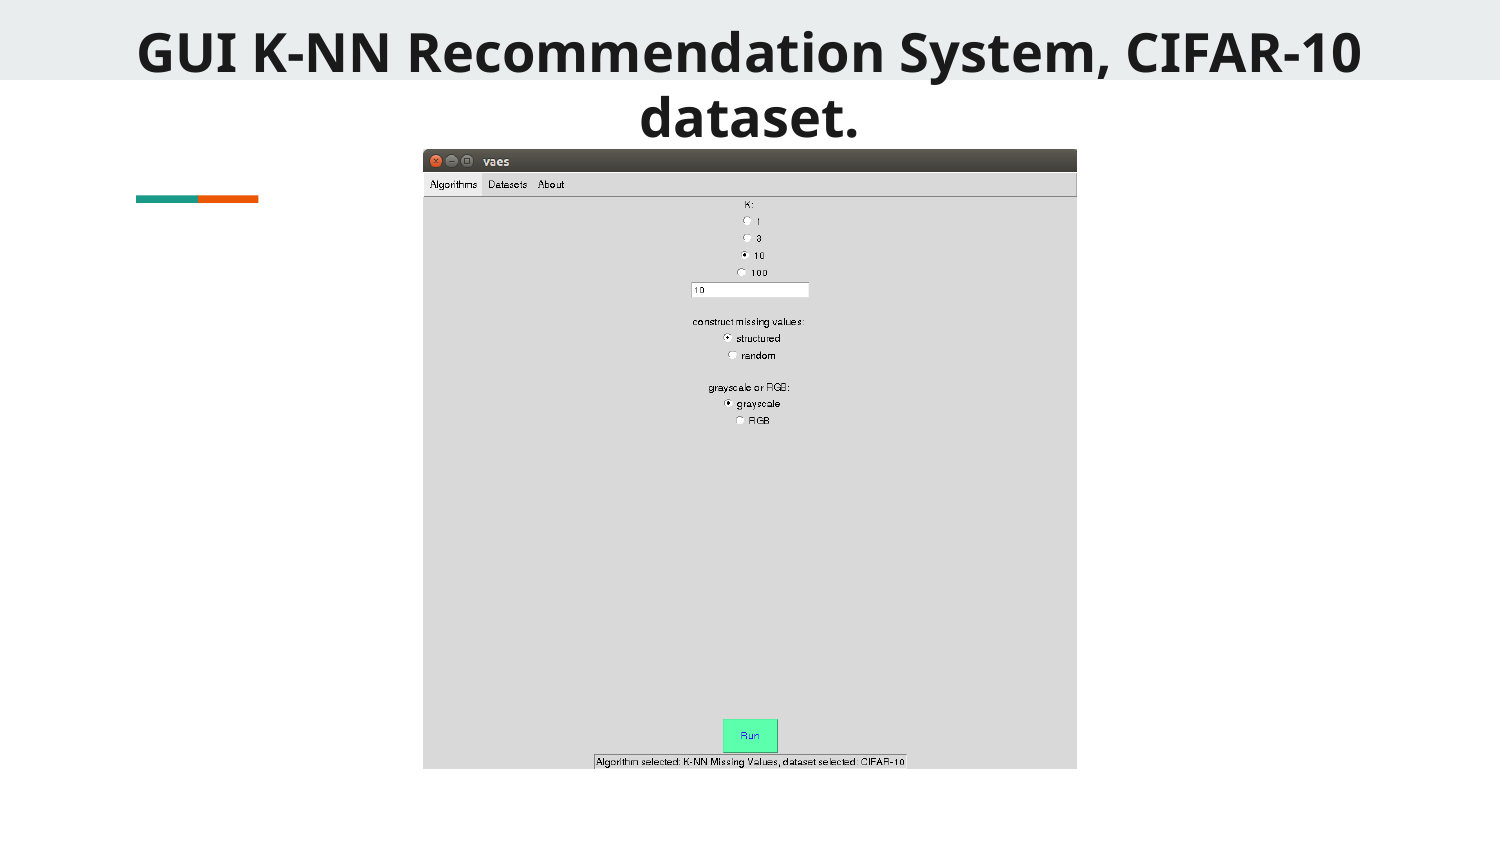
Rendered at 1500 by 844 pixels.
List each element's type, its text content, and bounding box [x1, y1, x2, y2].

picture [423, 149, 1077, 769]
title GUI K-NN Recommendation System, CIFAR-10 dataset. [119, 3, 1381, 150]
